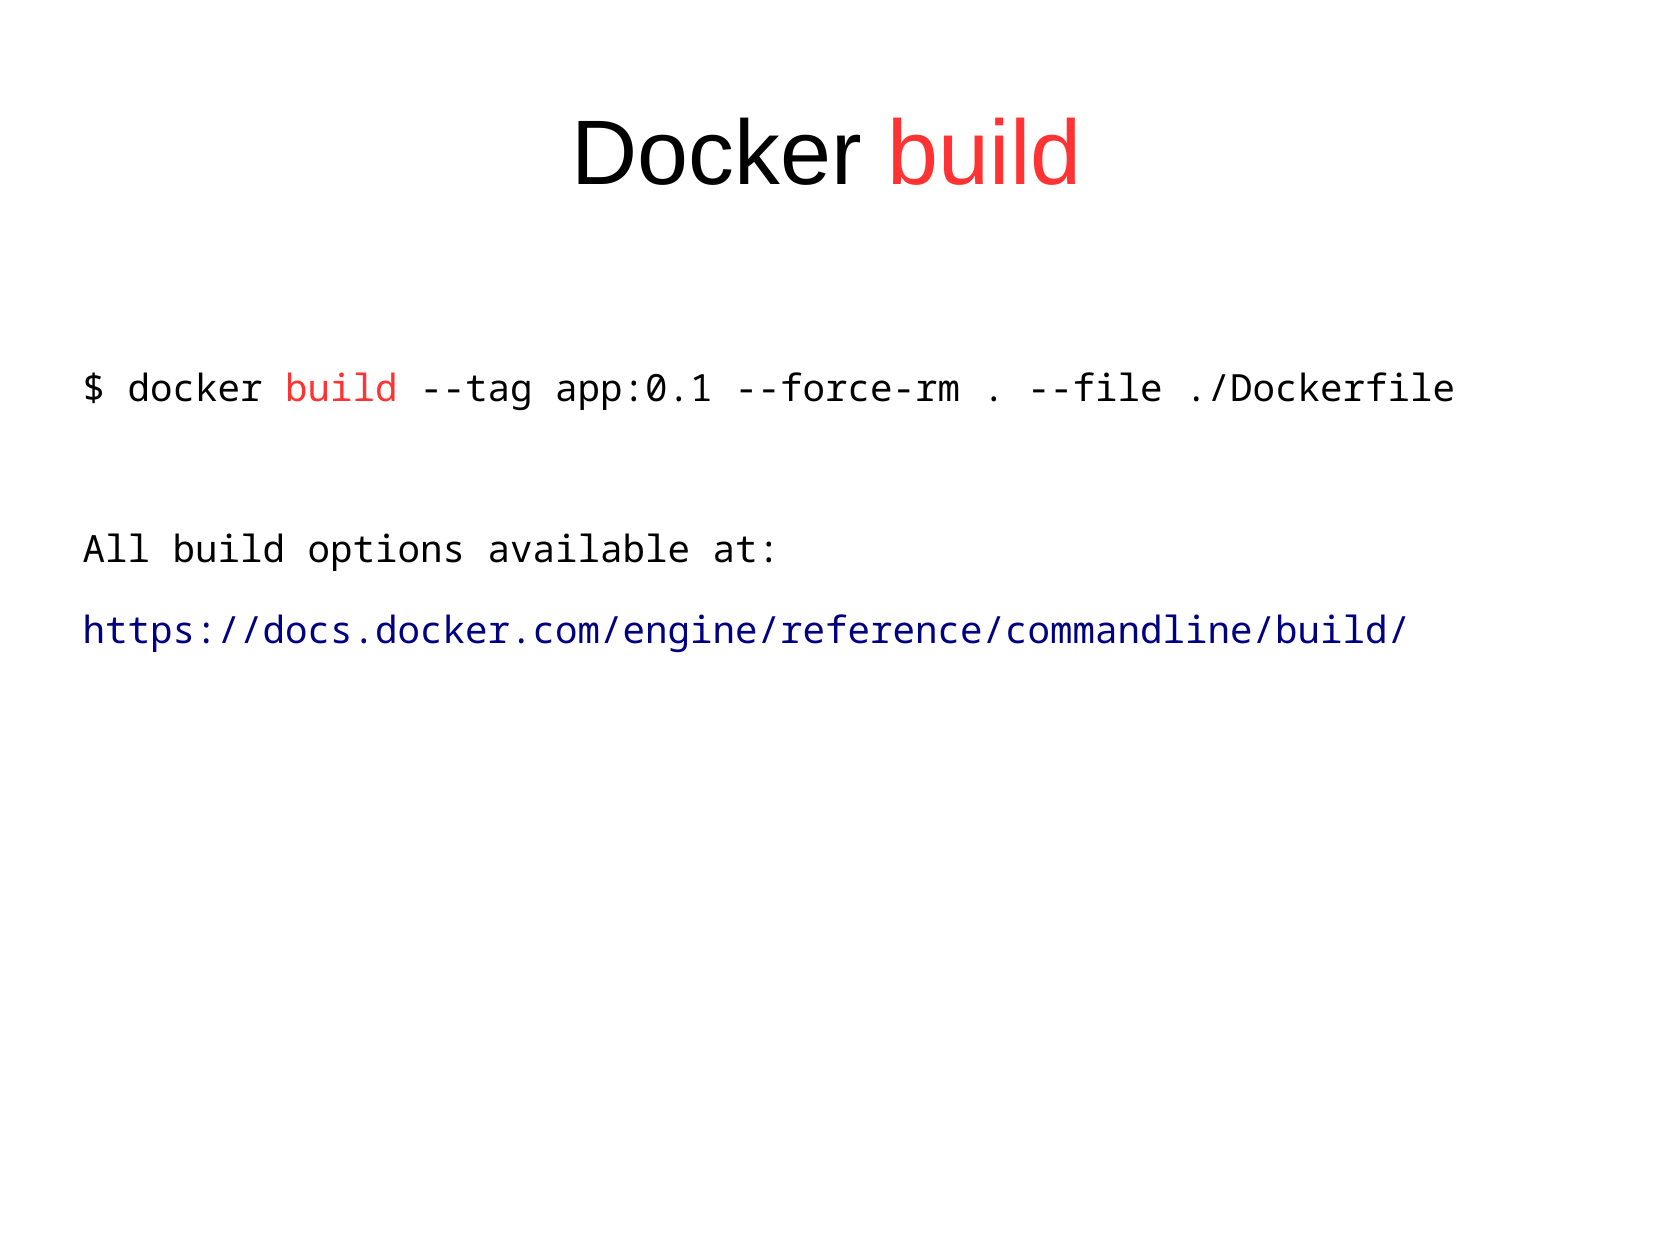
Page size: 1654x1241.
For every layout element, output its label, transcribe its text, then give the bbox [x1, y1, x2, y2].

title Docker build [82, 49, 1571, 257]
list $ docker build --tag app:0.1 --force-rm . --file ./Dockerfile All build options available at: https://docs.docker.com/engine/reference/commandline/build/ [82, 290, 1571, 1010]
